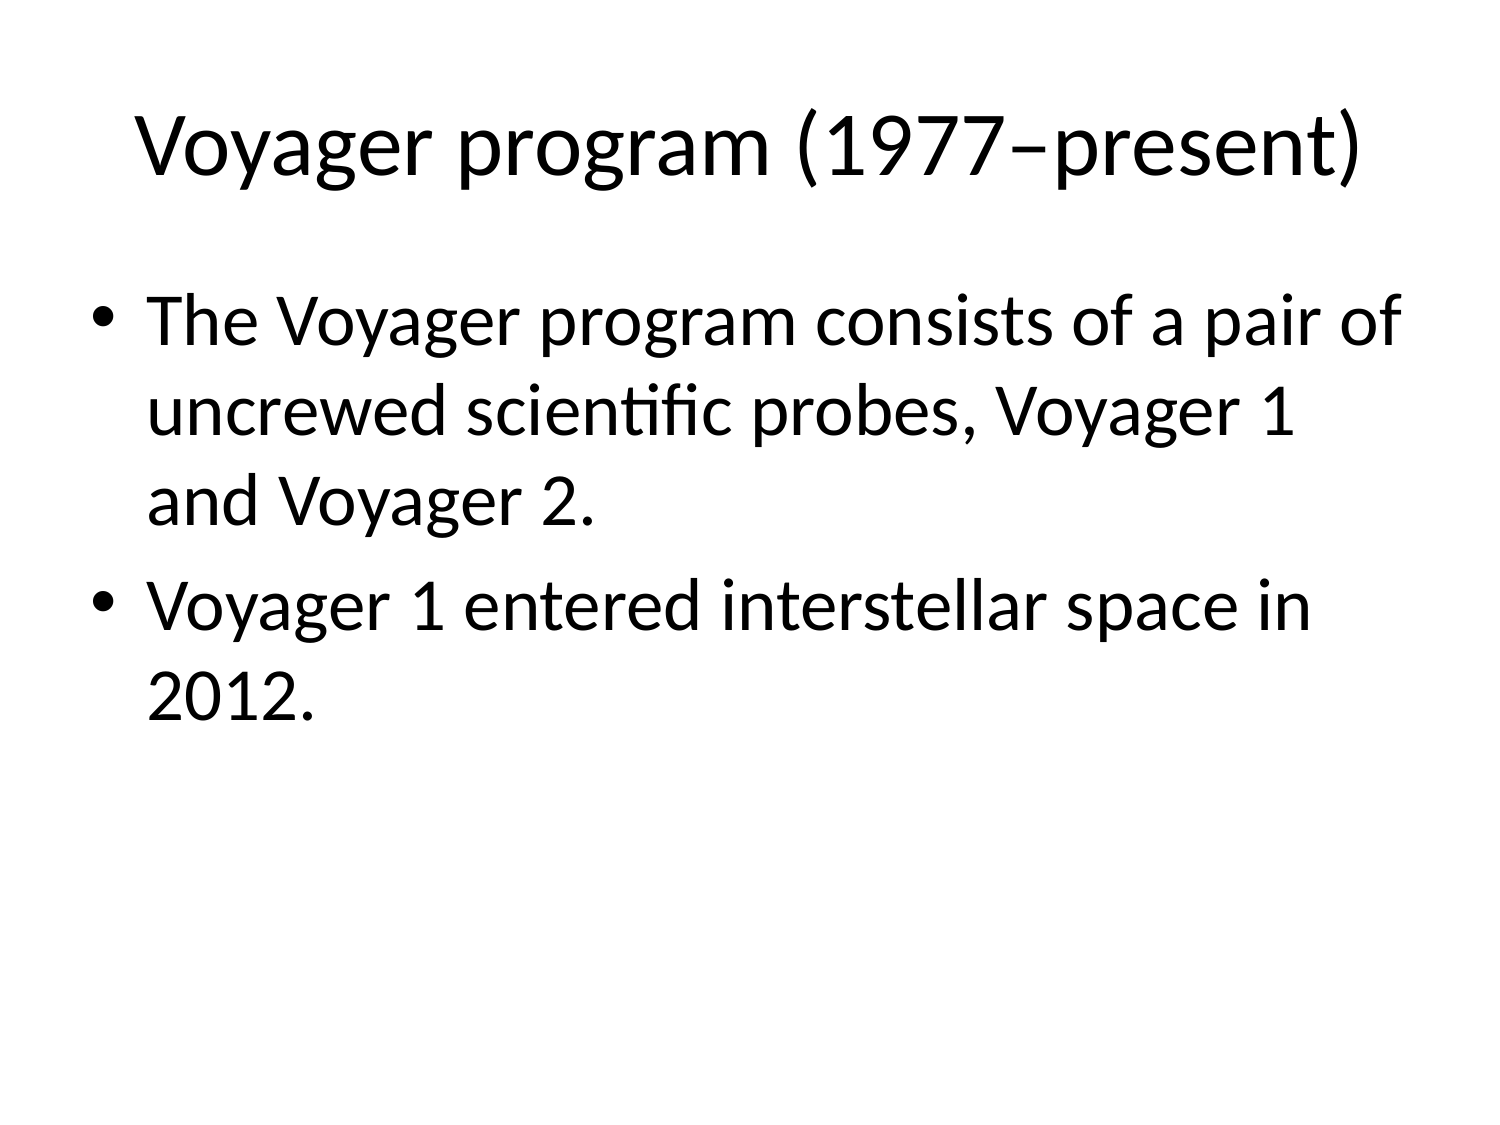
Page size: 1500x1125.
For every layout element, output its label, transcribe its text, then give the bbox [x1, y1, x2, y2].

title Voyager program (1977–present) [75, 45, 1425, 233]
list The Voyager program consists of a pair of uncrewed scientific probes, Voyager 1 and Voyager 2. Voyager 1 entered interstellar space in 2012. [75, 262, 1425, 1005]
